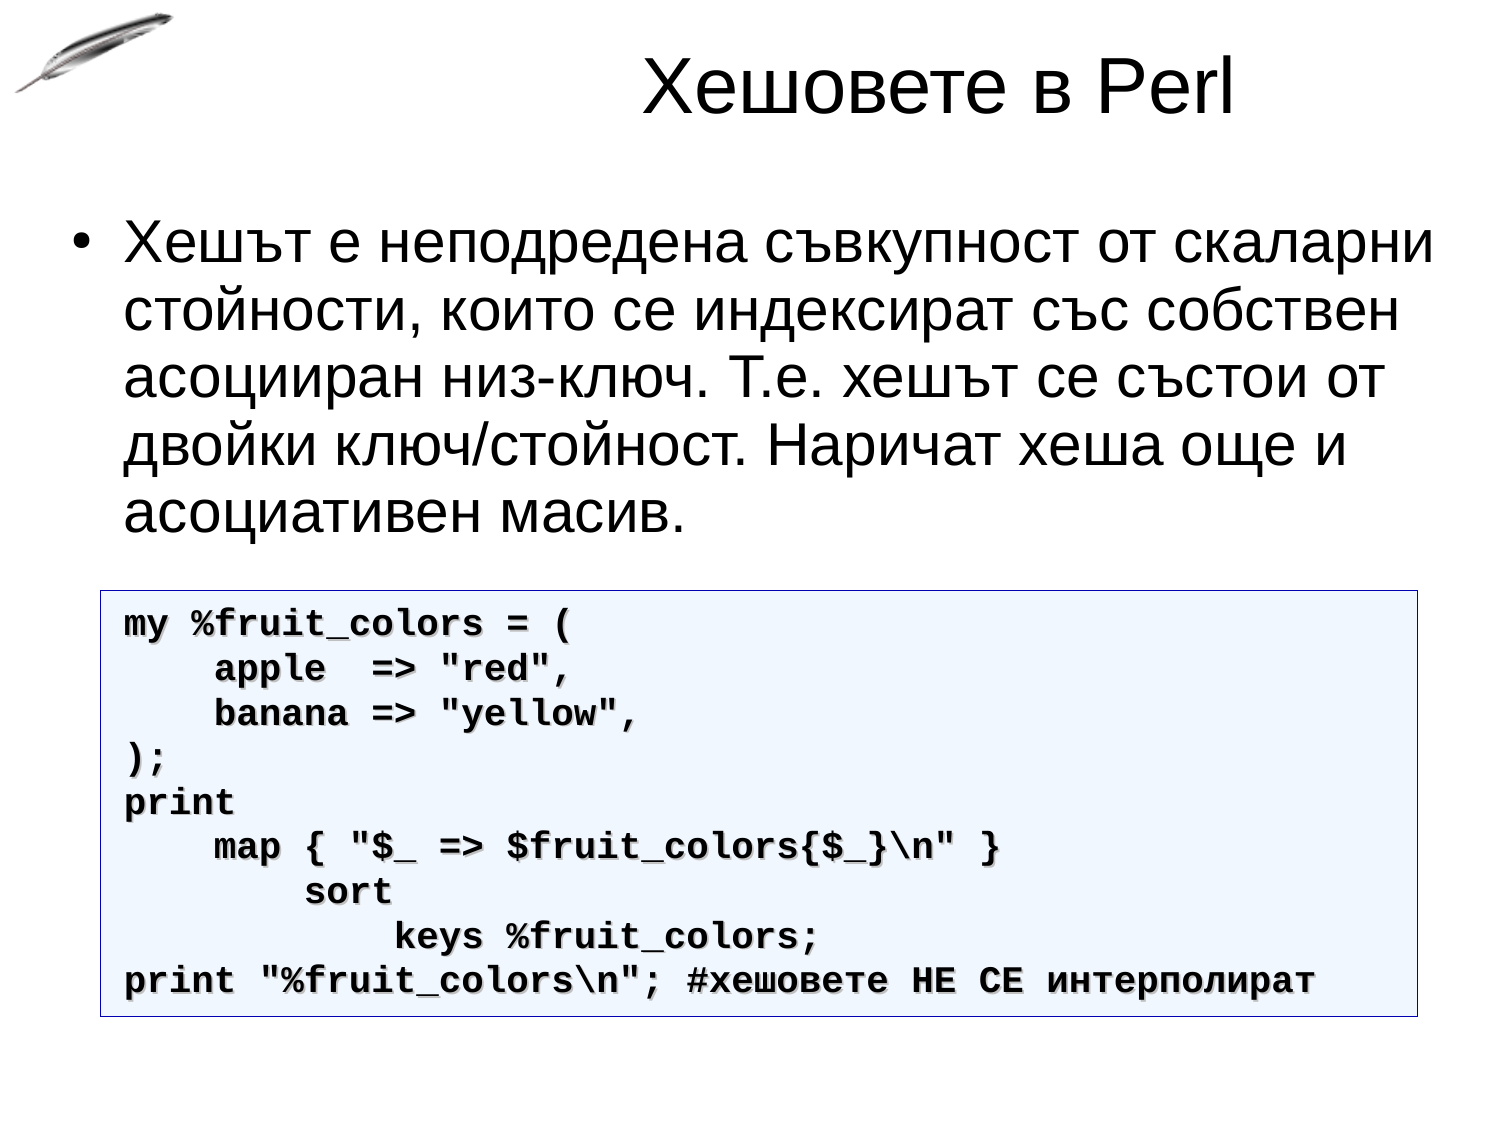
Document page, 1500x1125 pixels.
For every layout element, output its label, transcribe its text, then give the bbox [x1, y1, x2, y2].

list Хешът е неподредена съвкупност от скаларни стойности, които се индексират със собствен асоцииран низ-ключ. Т.е. хешът се състои от двойки ключ/стойност. Наричат хеша още и асоциативен масив. [53, 207, 1447, 1084]
title Хешовете в Perl [419, 0, 1459, 176]
picture [11, 11, 179, 95]
text_box my %fruit_colors = ( apple => "red", banana => "yellow", ); print map { "$_ => $fruit_colors{$_}\n" } sort keys %fruit_colors; print "%fruit_colors\n"; #хешовете НЕ СЕ интерполират [100, 590, 1418, 1016]
